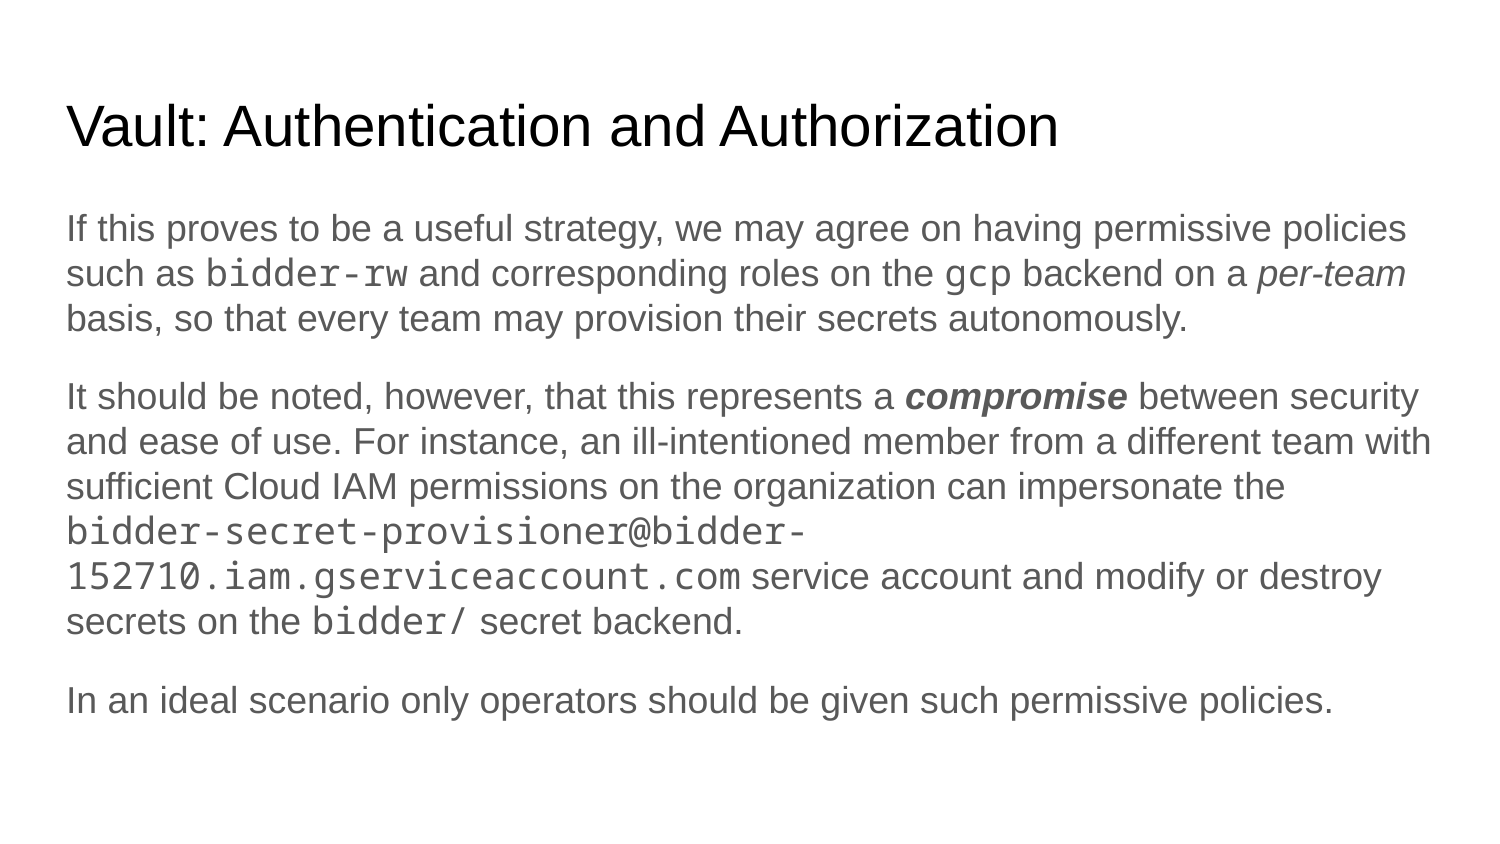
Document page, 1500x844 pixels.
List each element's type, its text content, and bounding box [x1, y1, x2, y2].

title Vault: Authentication and Authorization [51, 72, 1449, 167]
list If this proves to be a useful strategy, we may agree on having permissive policies such as bidder-rw and corresponding roles on the gcp backend on a per-team basis, so that every team may provision their secrets autonomously. It should be noted, however, that this represents a compromise between security and ease of use. For instance, an ill-intentioned member from a different team with sufficient Cloud IAM permissions on the organization can impersonate the bidder-secret-provisioner@bidder-152710.iam.gserviceaccount.com service account and modify or destroy secrets on the bidder/ secret backend. In an ideal scenario only operators should be given such permissive policies. [51, 189, 1449, 750]
